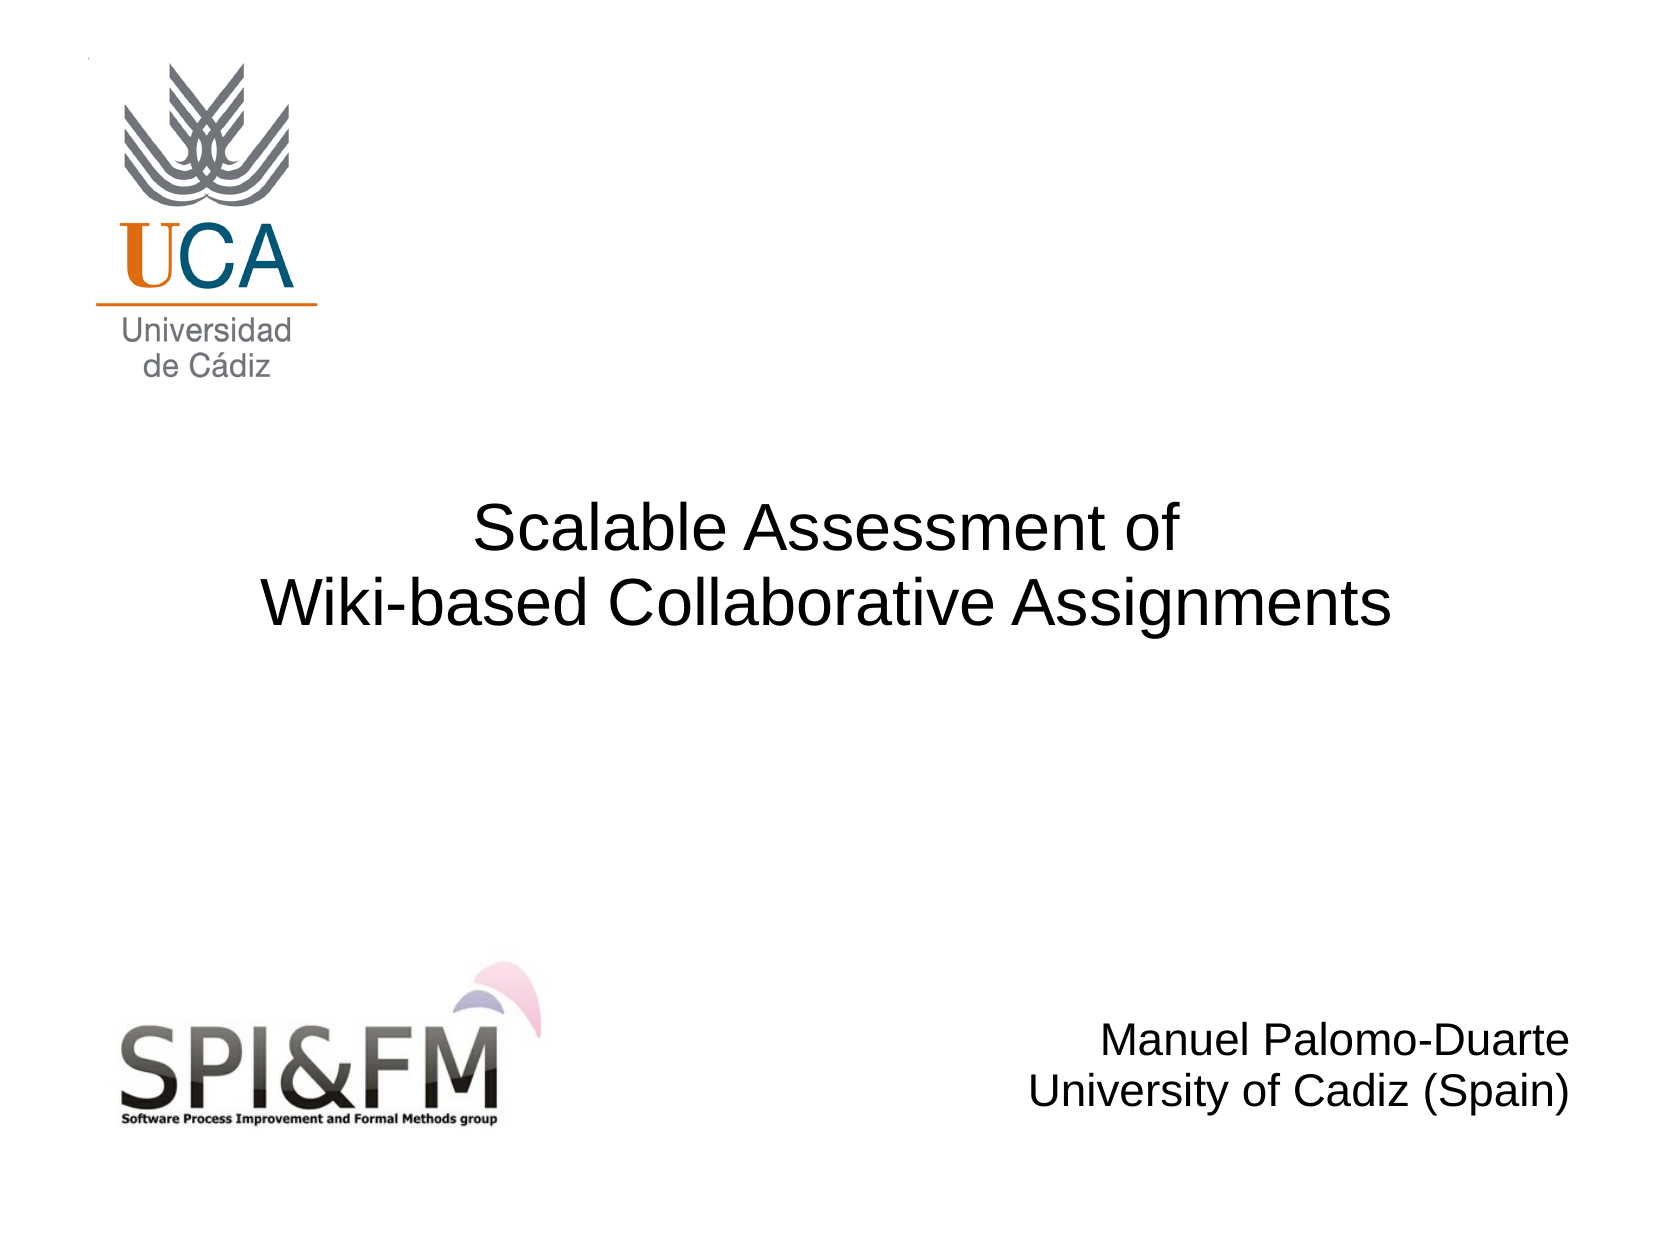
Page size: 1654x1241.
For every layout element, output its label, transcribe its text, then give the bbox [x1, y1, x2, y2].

picture [88, 58, 325, 384]
picture [88, 944, 562, 1152]
subtitle Scalable Assessment of Wiki-based Collaborative Assignments Manuel Palomo-Duarte University of Cadiz (Spain) [82, 41, 1571, 1117]
